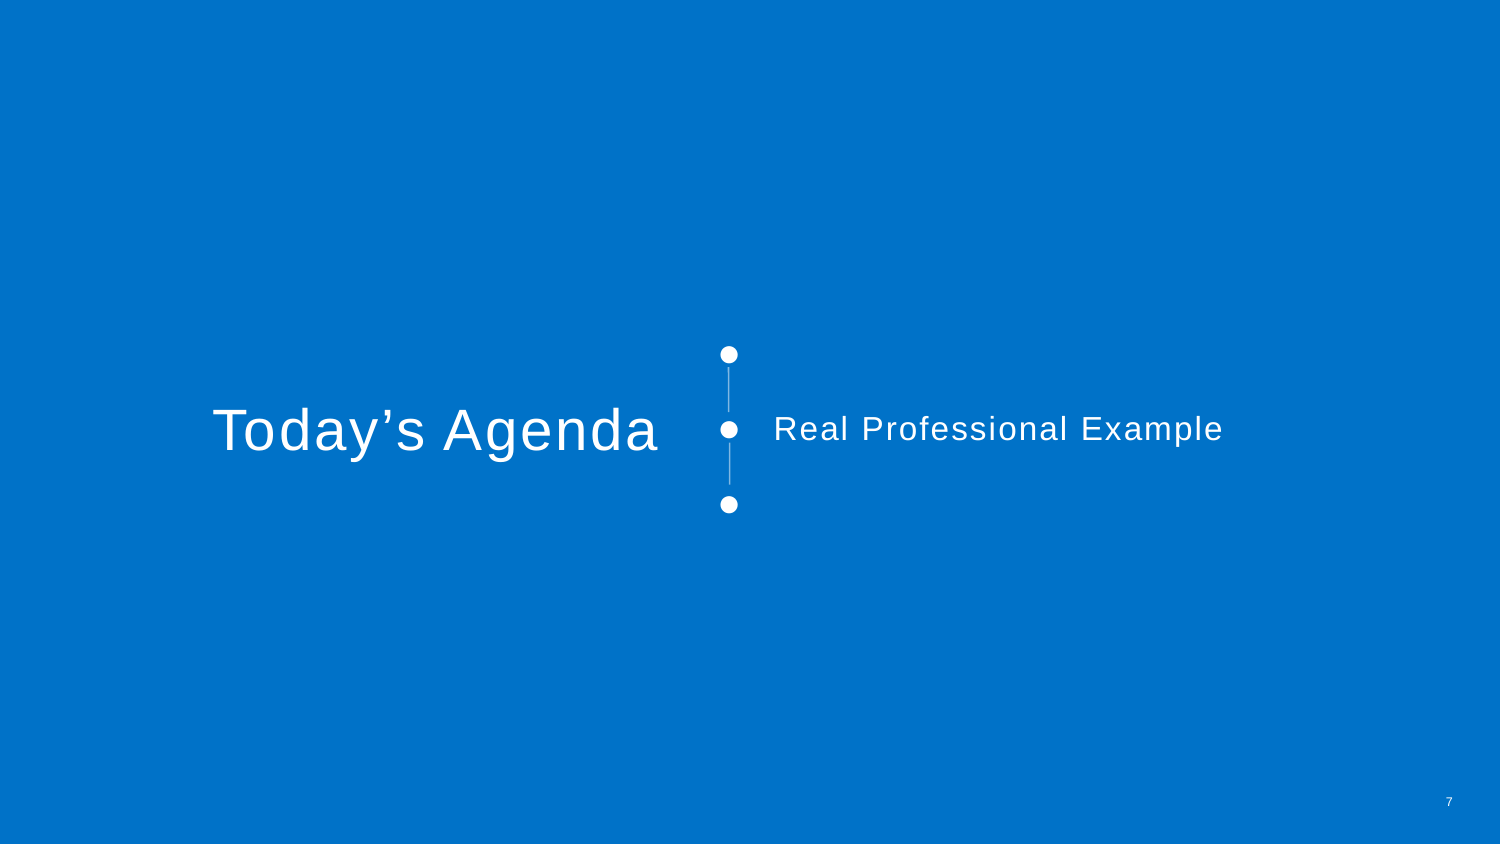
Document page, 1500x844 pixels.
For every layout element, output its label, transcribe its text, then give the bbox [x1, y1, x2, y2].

slide_number <number> [1399, 793, 1453, 827]
title Today’s Agenda [118, 400, 702, 462]
text_box Real Professional Example [702, 315, 1453, 530]
